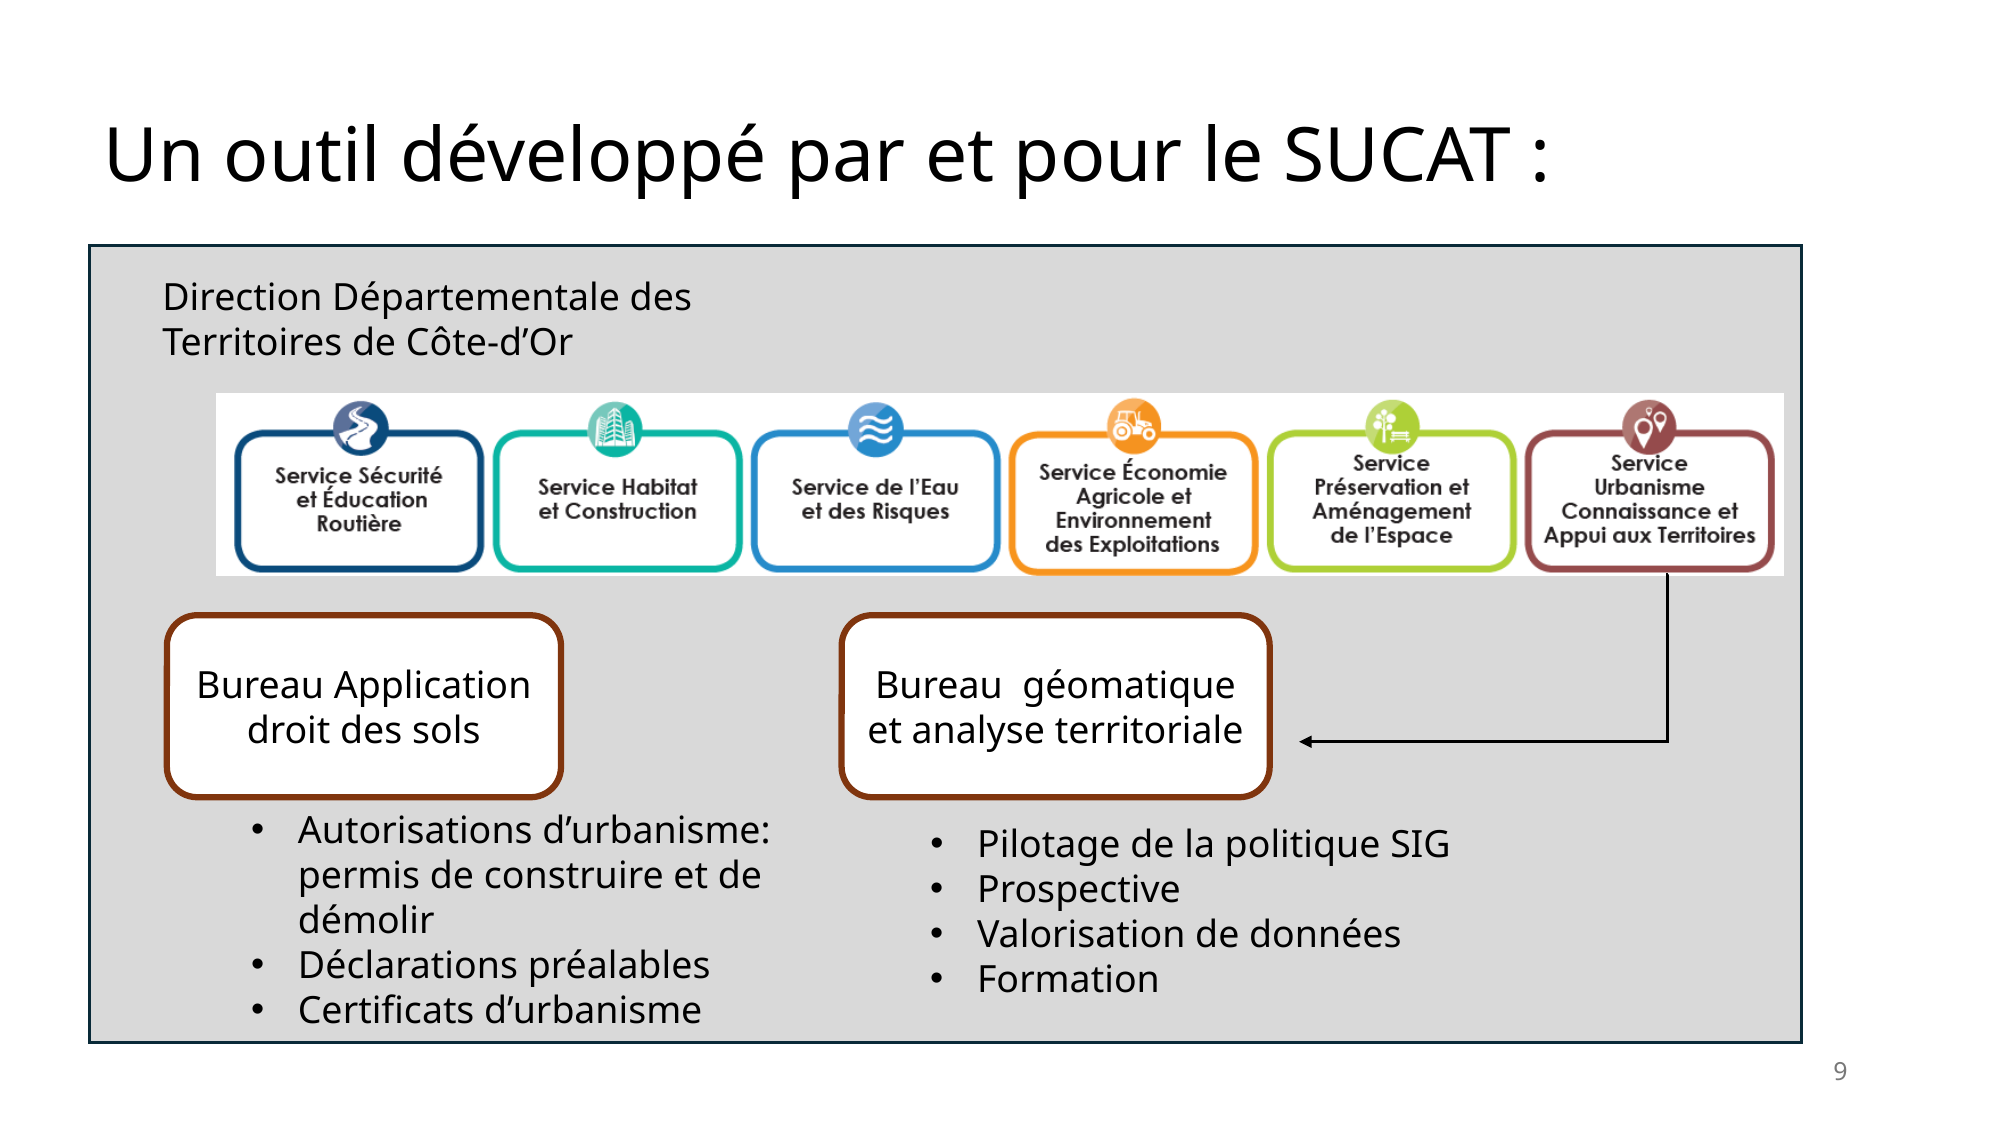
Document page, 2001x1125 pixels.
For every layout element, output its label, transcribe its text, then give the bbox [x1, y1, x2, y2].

title Un outil développé par et pour le SUCAT : [88, 48, 1802, 266]
text_box Pilotage de la politique SIG Prospective Valorisation de données Formation [916, 767, 1595, 1008]
text_box Autorisations d’urbanisme: permis de construire et de démolir Déclarations préalables Certificats d’urbanisme [236, 708, 916, 1084]
slide_number <numéro> [1412, 1042, 1863, 1103]
text_box Bureau Application droit des sols [166, 615, 562, 798]
text_box Bureau géomatique et analyse territoriale [841, 615, 1270, 767]
picture [216, 393, 1784, 576]
text_box [89, 266, 1802, 1043]
text_box Direction Départementale des Territoires de Côte-d’Or [147, 265, 845, 371]
